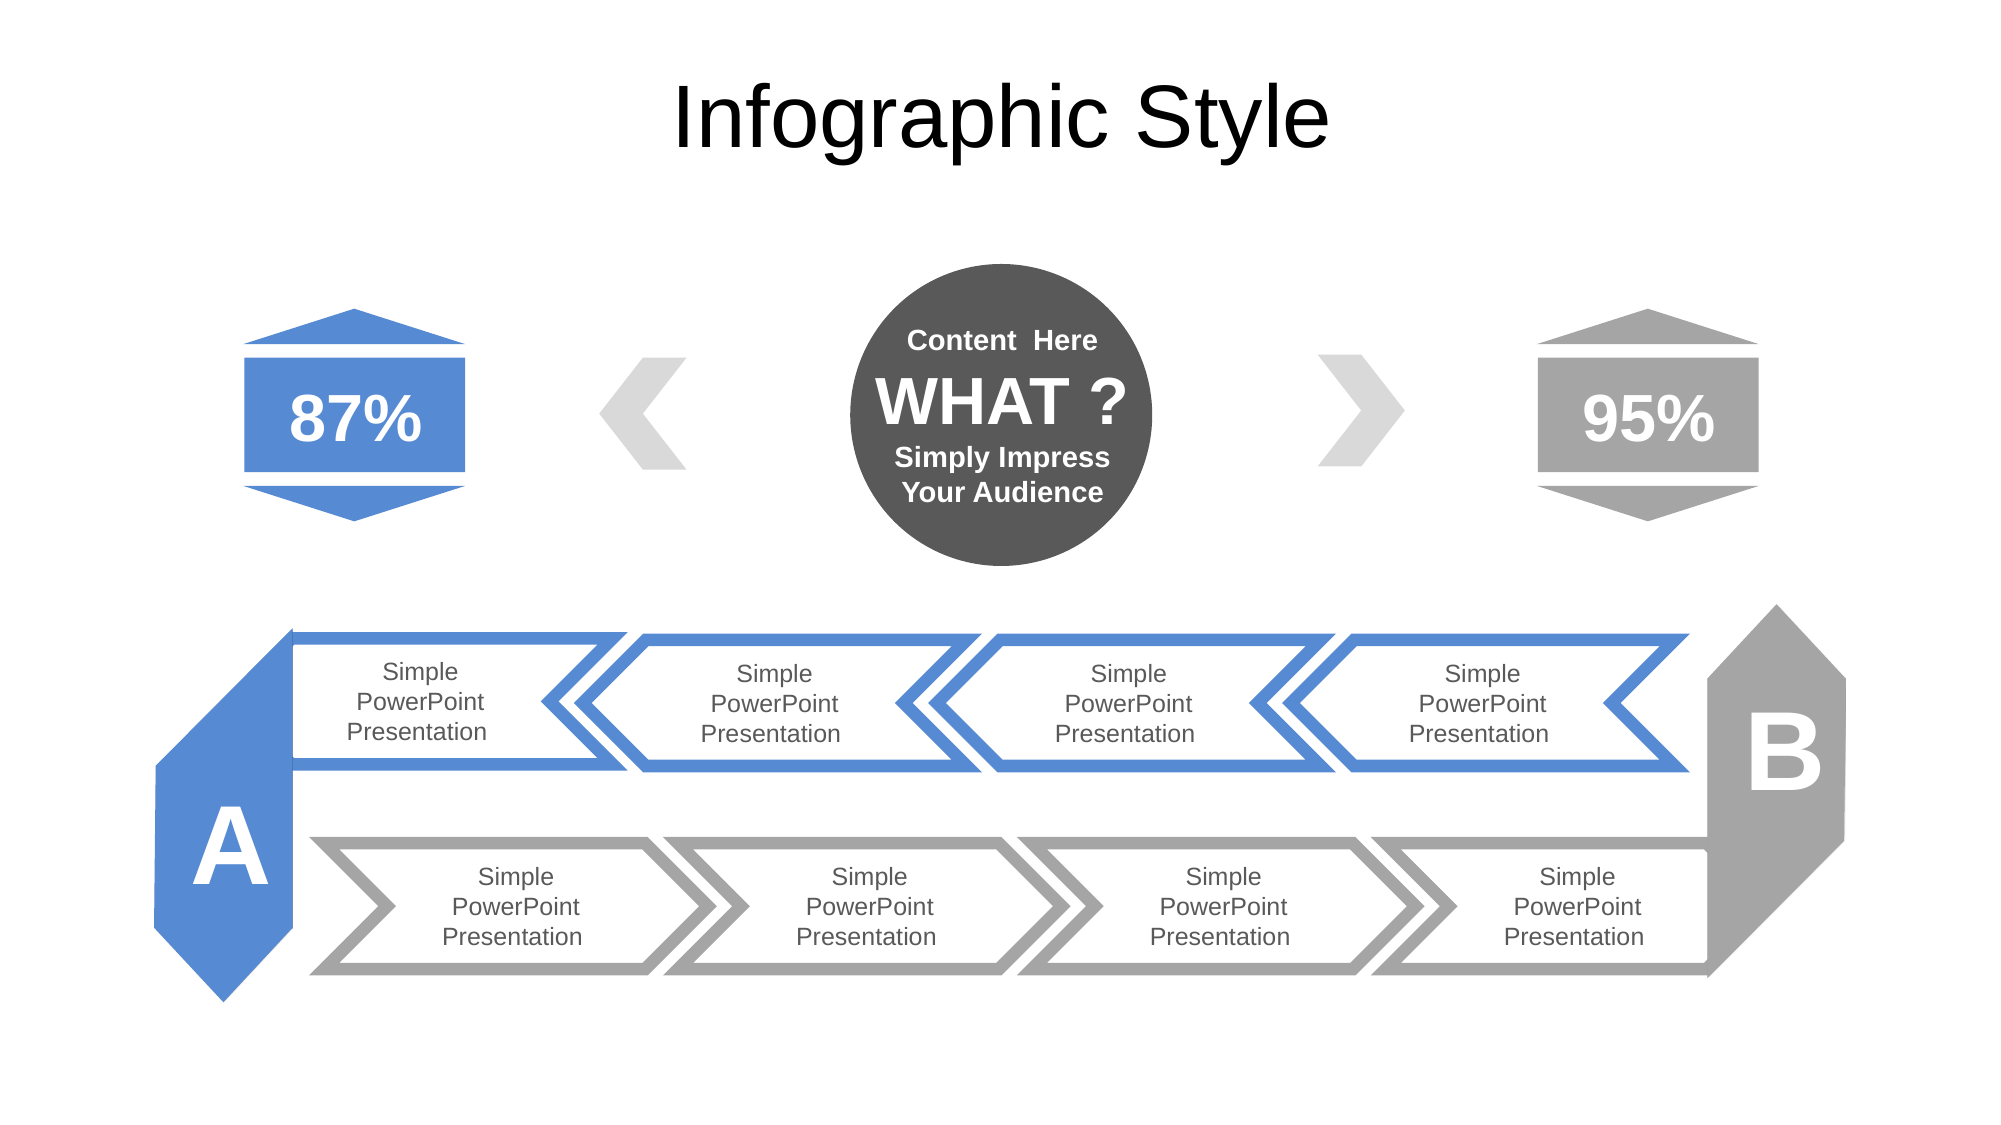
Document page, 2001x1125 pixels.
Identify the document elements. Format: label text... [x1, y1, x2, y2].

text_box 87% [245, 367, 467, 463]
text_box Simple PowerPoint Presentation [329, 648, 512, 754]
text_box Simple PowerPoint Presentation [1391, 649, 1574, 755]
text_box Content Here [837, 314, 1168, 365]
text_box Simply Impress Your Audience [837, 430, 1168, 516]
list Infographic Style [53, 55, 1952, 175]
text_box Simple PowerPoint Presentation [683, 649, 866, 755]
text_box 95% [1539, 367, 1760, 463]
text_box [1290, 639, 1675, 767]
text_box [936, 639, 1321, 767]
text_box [888, 263, 1114, 314]
text_box Simple PowerPoint Presentation [425, 853, 607, 958]
text_box [243, 485, 466, 522]
text_box [599, 357, 687, 470]
text_box [1537, 357, 1759, 473]
text_box Simple PowerPoint Presentation [1486, 853, 1669, 958]
text_box Simple PowerPoint Presentation [1132, 853, 1315, 958]
text_box WHAT ? [821, 349, 1184, 445]
text_box [160, 638, 613, 993]
text_box [582, 639, 967, 767]
text_box [244, 357, 466, 473]
text_box [1536, 308, 1759, 345]
text_box [677, 843, 1062, 970]
text_box [1536, 485, 1759, 522]
text_box Simple PowerPoint Presentation [1037, 649, 1220, 755]
text_box B [1729, 670, 1824, 821]
text_box Simple PowerPoint Presentation [779, 853, 961, 958]
text_box [324, 843, 708, 970]
text_box [243, 308, 466, 345]
text_box [1031, 843, 1416, 970]
text_box [889, 516, 1114, 566]
text_box [1385, 613, 1840, 970]
text_box [1317, 354, 1405, 467]
text_box A [176, 764, 271, 915]
